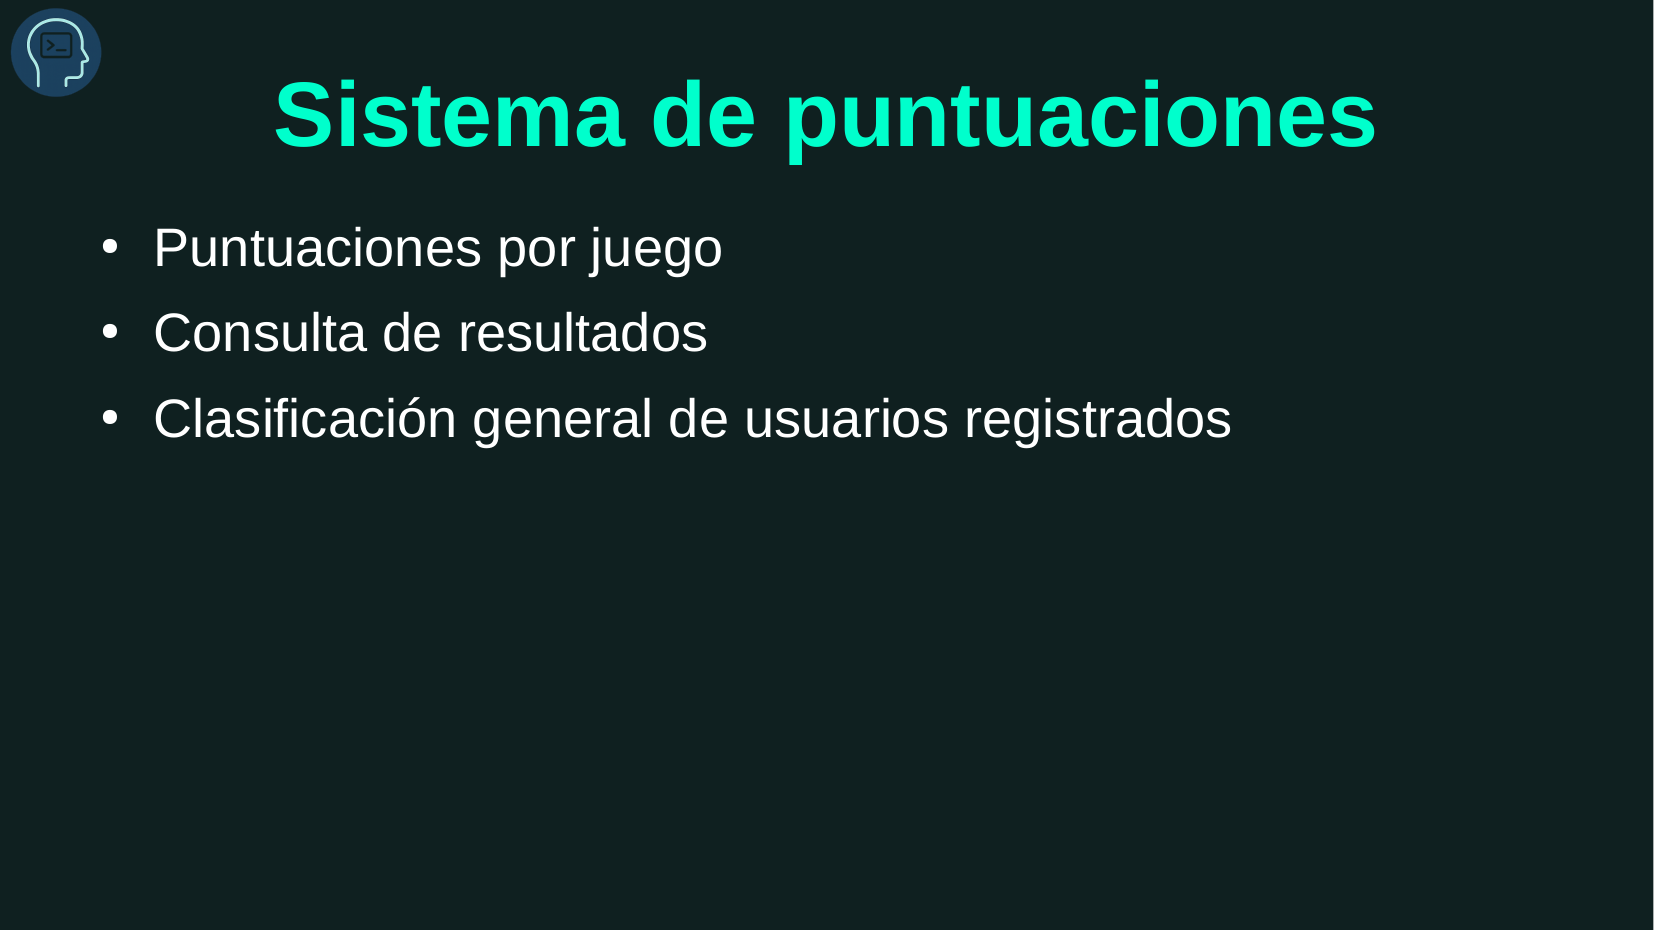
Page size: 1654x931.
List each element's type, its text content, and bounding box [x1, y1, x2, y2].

list Puntuaciones por juego Consulta de resultados Clasificación general de usuarios registrados [82, 217, 1571, 758]
picture [0, 0, 130, 130]
title Sistema de puntuaciones [82, 37, 1571, 193]
